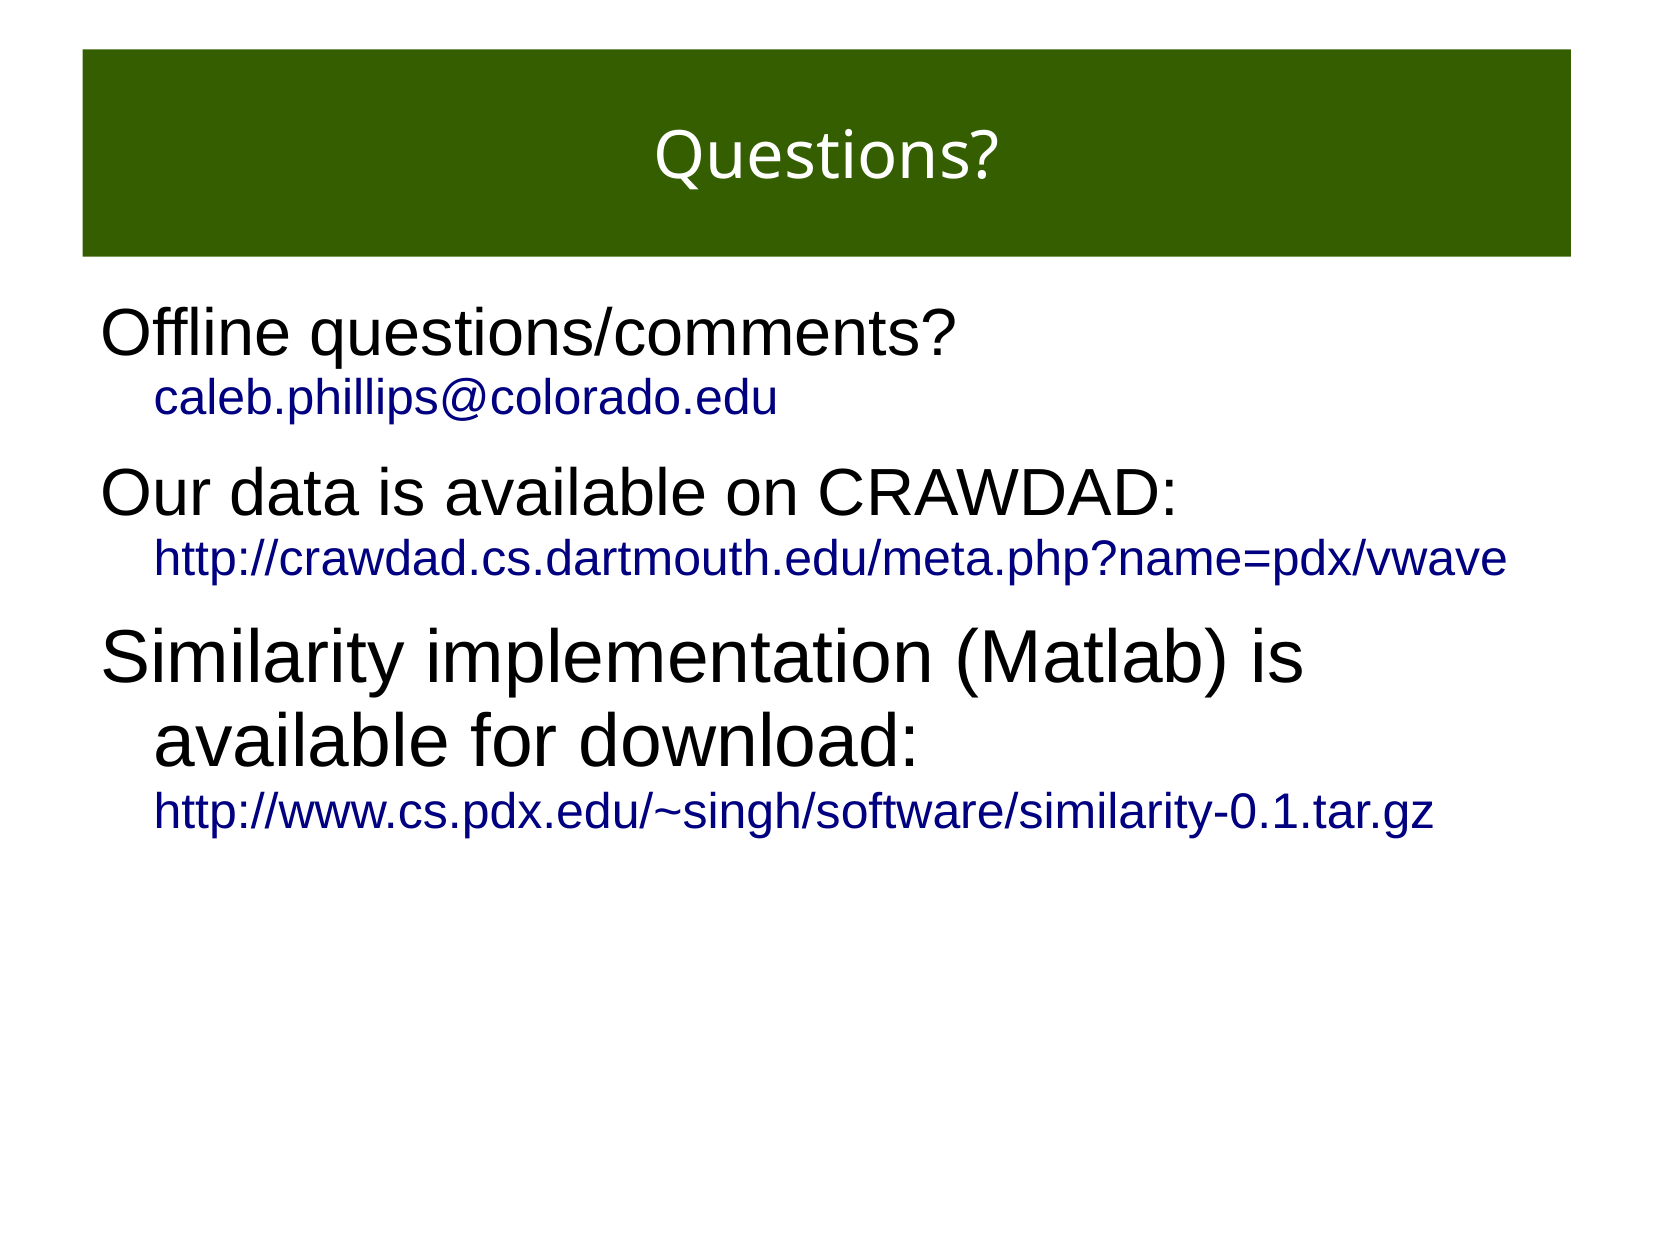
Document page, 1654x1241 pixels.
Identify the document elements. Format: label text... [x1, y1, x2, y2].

list Offline questions/comments? caleb.phillips@colorado.edu Our data is available on CRAWDAD: http://crawdad.cs.dartmouth.edu/meta.php?name=pdx/vwave Similarity implementation (Matlab) is available for download: http://www.cs.pdx.edu/~singh/software/similarity-0.1.tar.gz [82, 294, 1571, 1099]
title Questions? [82, 49, 1571, 257]
